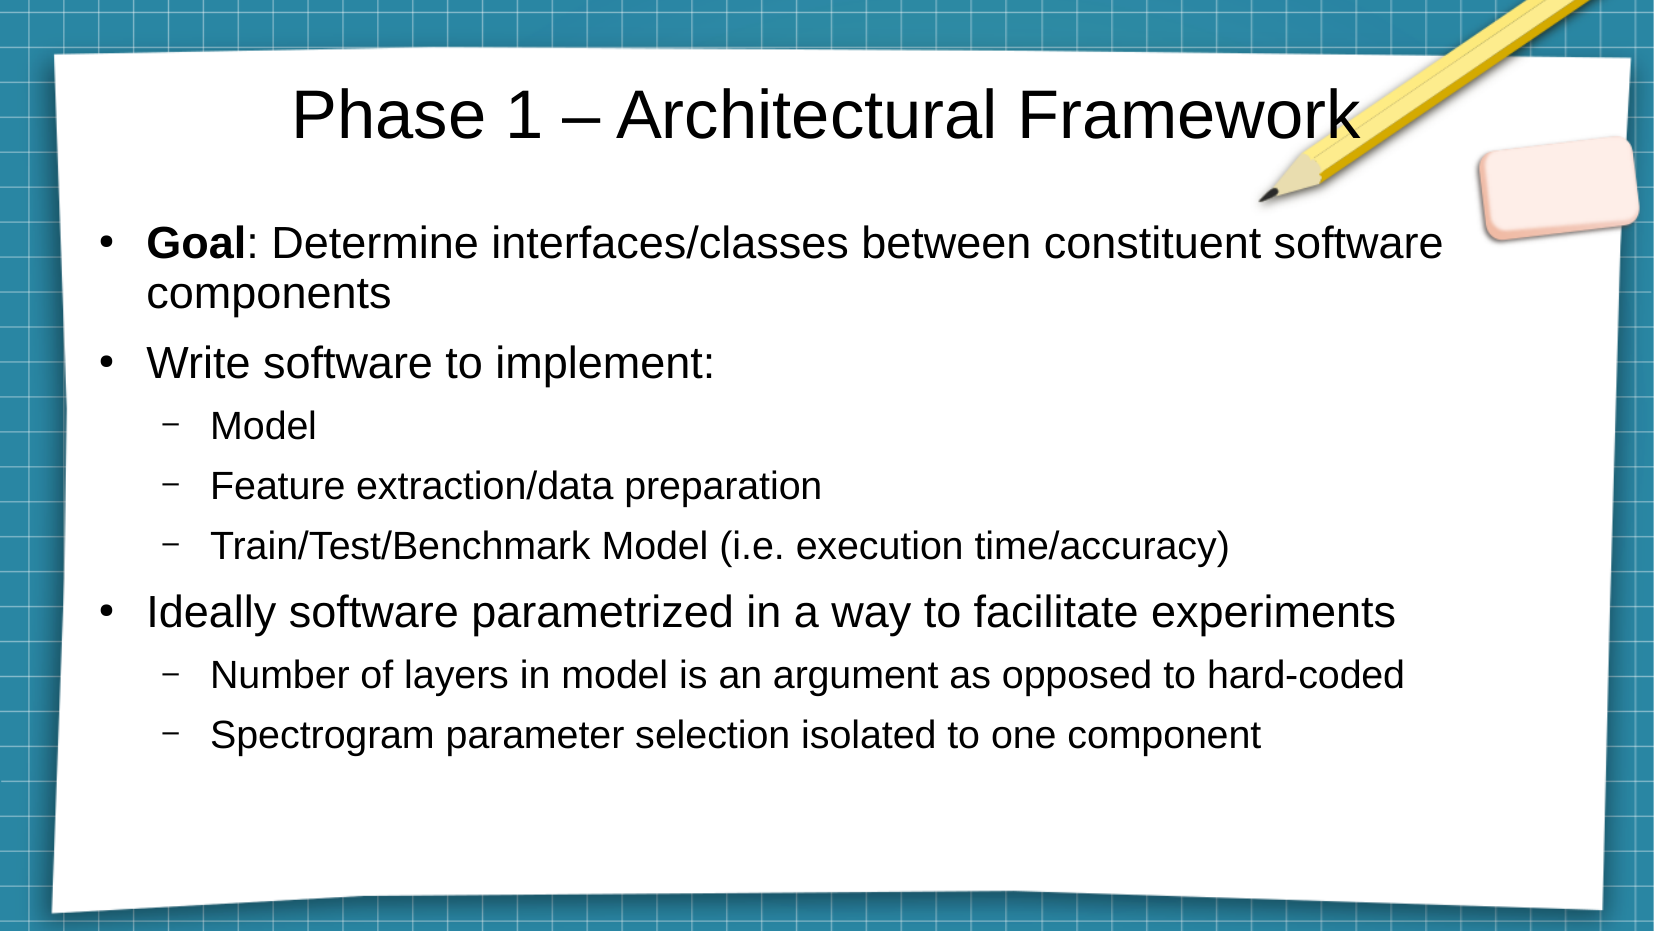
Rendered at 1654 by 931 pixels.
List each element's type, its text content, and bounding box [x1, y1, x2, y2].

list Goal: Determine interfaces/classes between constituent software components Write software to implement: Model Feature extraction/data preparation Train/Test/Benchmark Model (i.e. execution time/accuracy) Ideally software parametrized in a way to facilitate experiments Number of layers in model is an argument as opposed to hard-coded Spectrogram parameter selection isolated to one component [82, 217, 1571, 758]
title Phase 1 – Architectural Framework [82, 37, 1571, 193]
picture [0, 0, 1654, 931]
